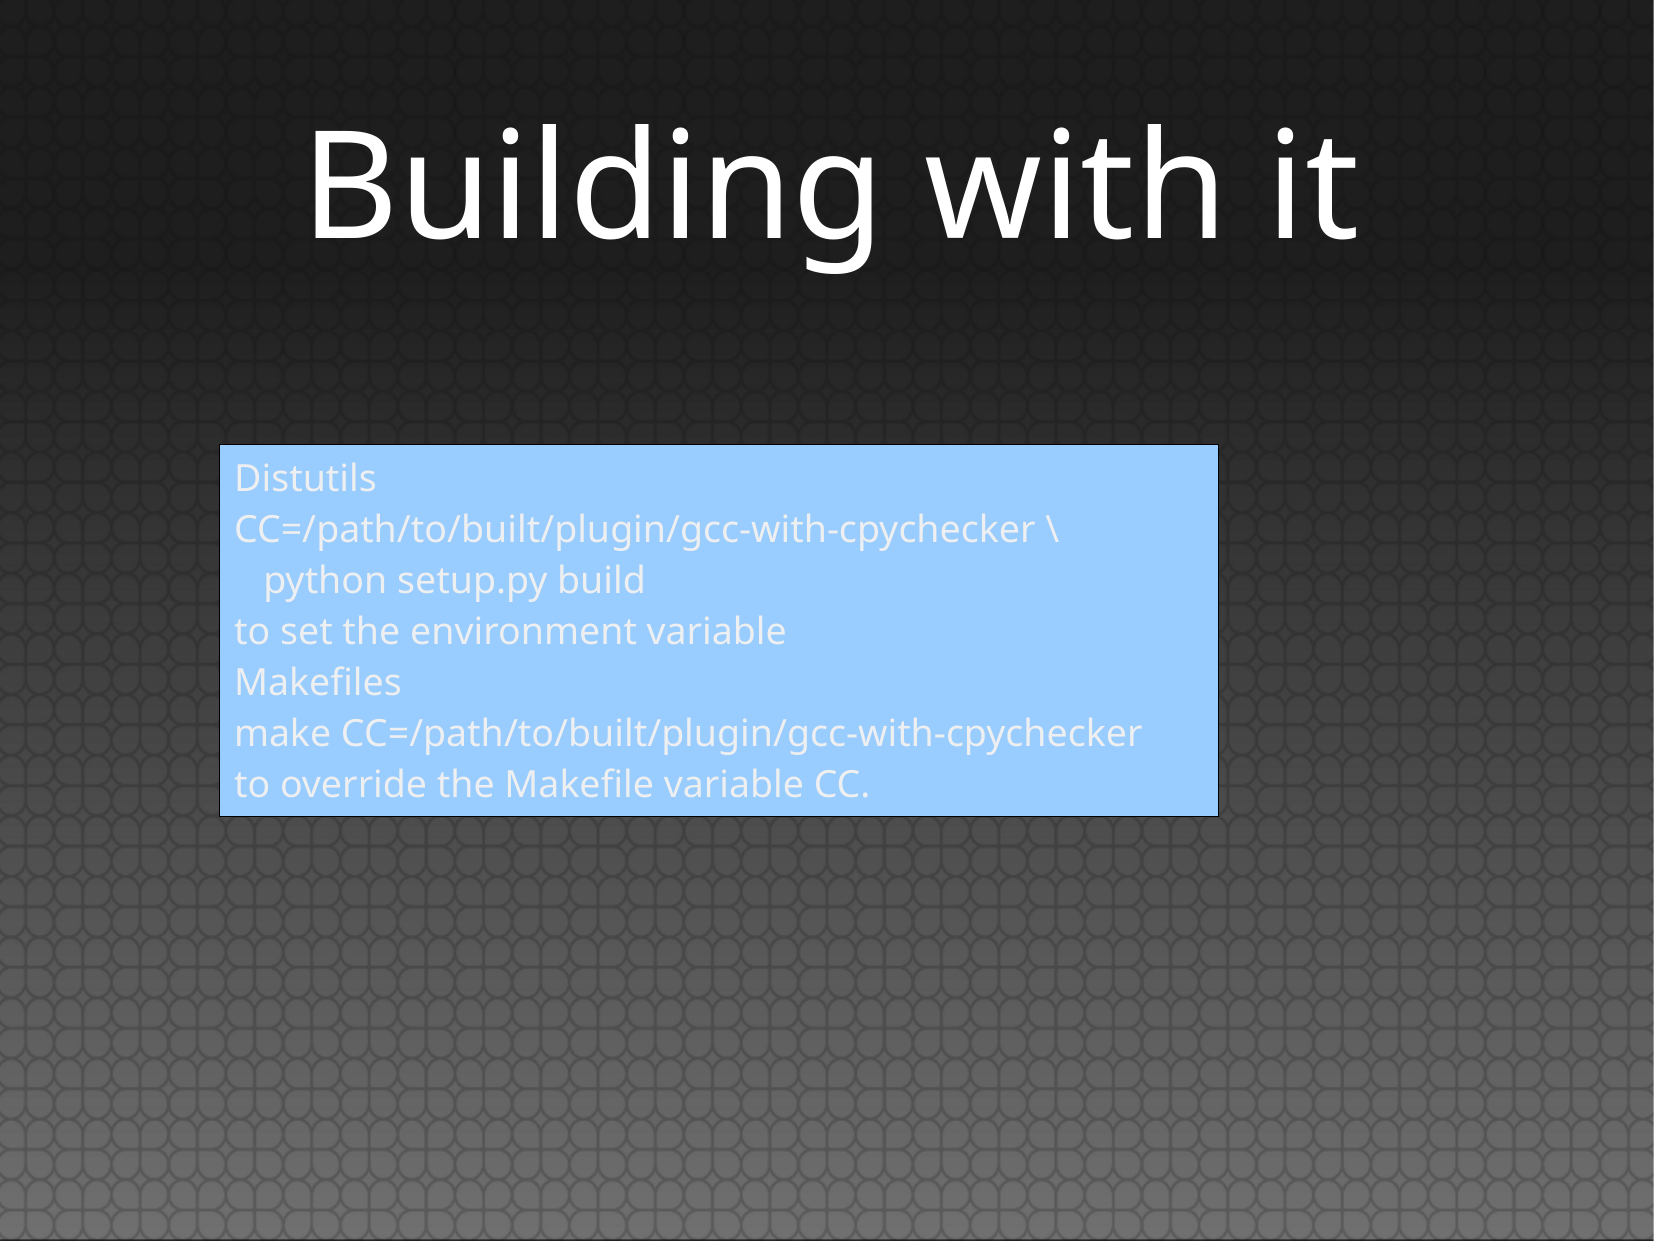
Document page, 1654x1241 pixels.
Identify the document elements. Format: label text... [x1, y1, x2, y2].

text_box Distutils CC=/path/to/built/plugin/gcc-with-cpychecker \ python setup.py build to set the environment variable Makefiles make CC=/path/to/built/plugin/gcc-with-cpychecker to override the Makefile variable CC. [219, 444, 1219, 764]
picture [0, 0, 1654, 1241]
title Building with it [86, 86, 1576, 275]
